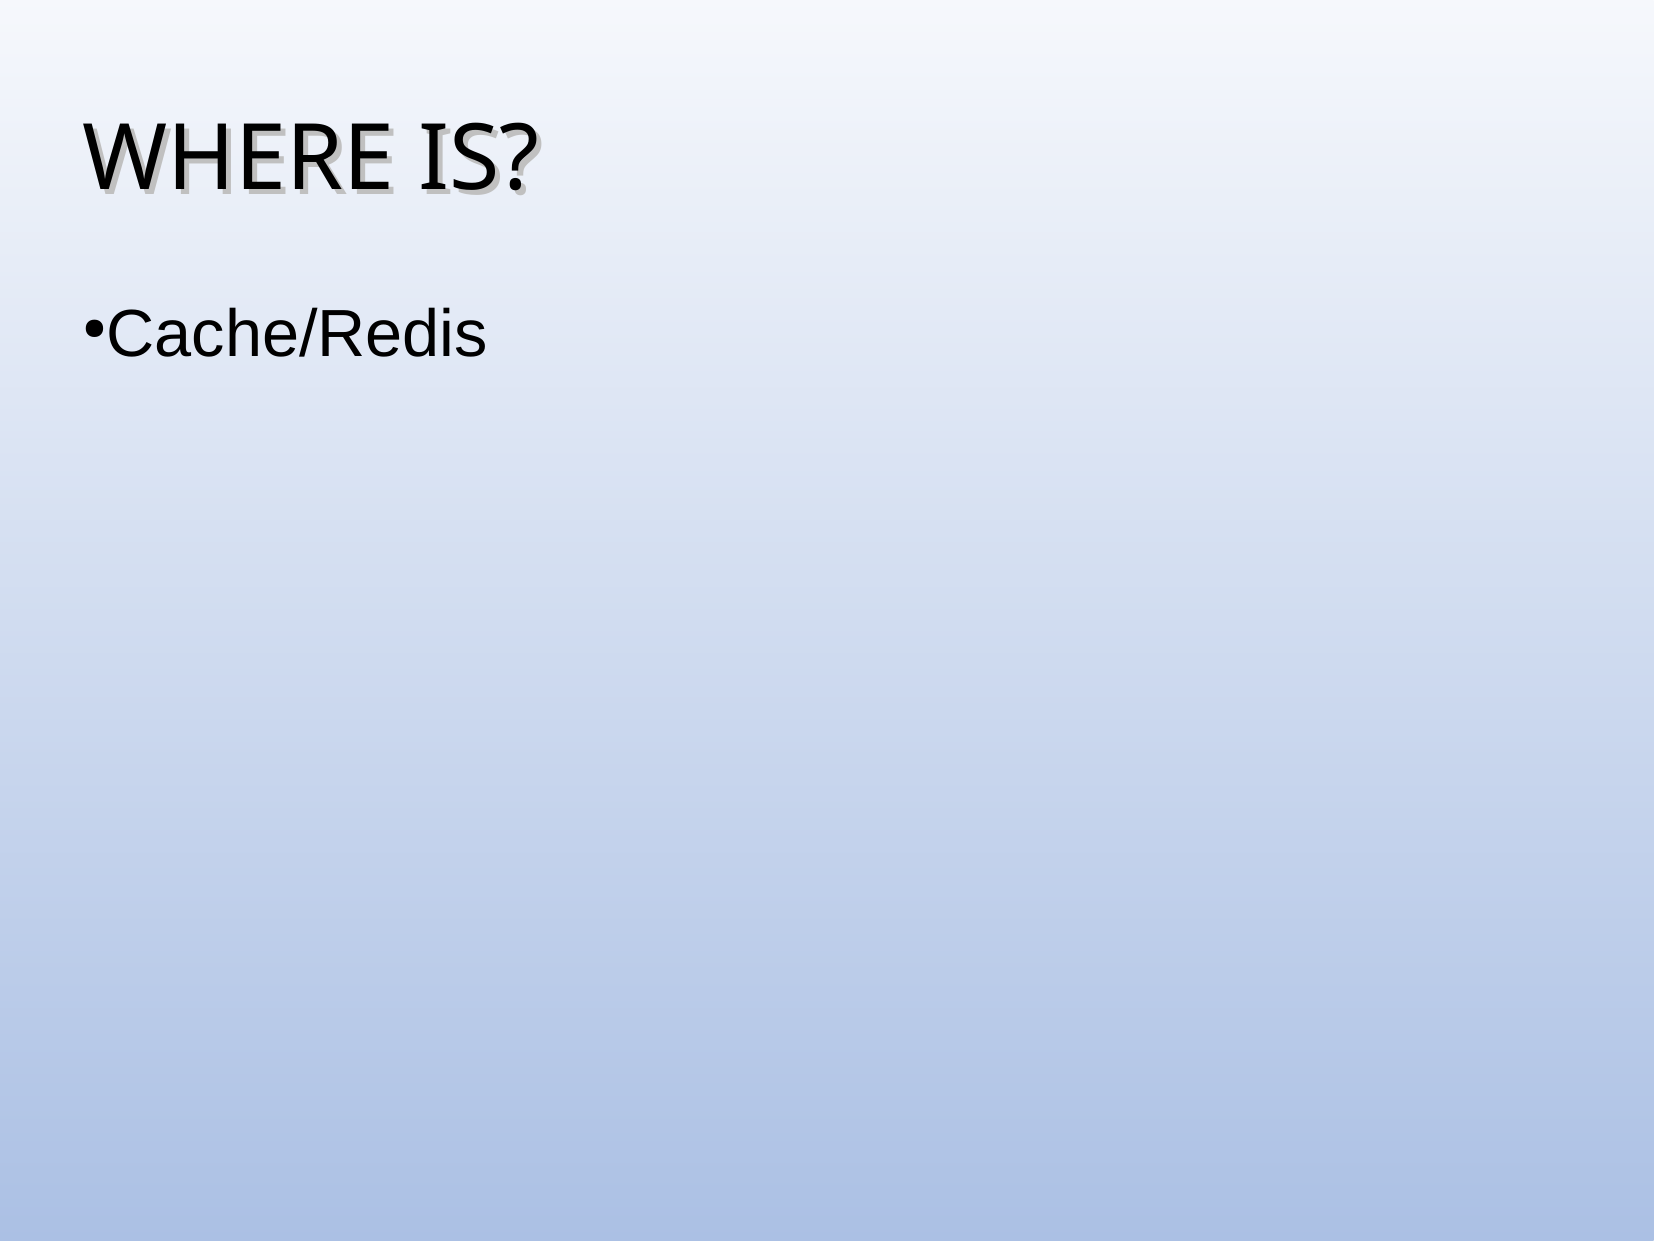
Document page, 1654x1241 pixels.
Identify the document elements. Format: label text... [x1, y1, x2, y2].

title WHERE IS? [82, 49, 1571, 257]
list Cache/Redis [82, 290, 1571, 1010]
